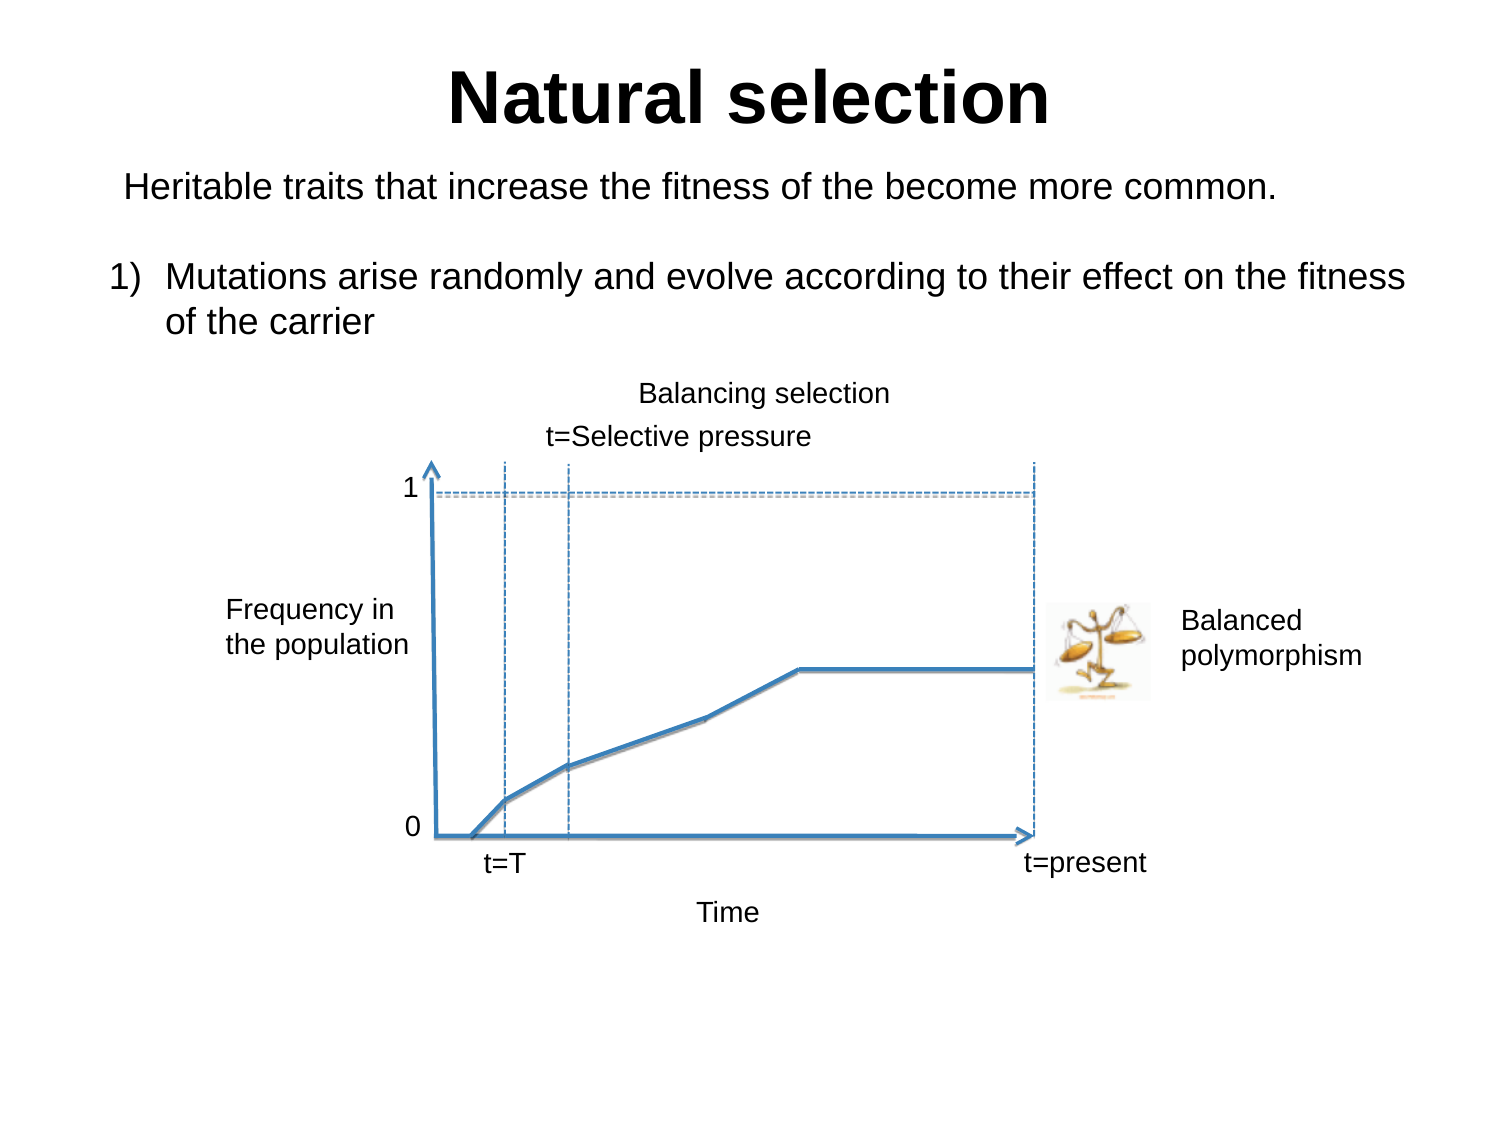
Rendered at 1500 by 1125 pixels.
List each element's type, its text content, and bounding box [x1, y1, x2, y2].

text_box t=Selective pressure [531, 409, 828, 460]
title Natural selection [75, 0, 1425, 146]
text_box 0 [390, 799, 436, 850]
text_box t=T [468, 837, 542, 887]
text_box Time [681, 886, 799, 937]
text_box Balancing selection [623, 366, 906, 417]
picture [1037, 583, 1164, 718]
text_box t=present [1009, 835, 1162, 886]
text_box Balanced polymorphism [1166, 594, 1378, 680]
list Heritable traits that increase the fitness of the become more common. Mutations arise randomly and evolve according to their effect on the fitness of the carrier [75, 146, 1425, 363]
text_box Frequency in the population [210, 583, 432, 669]
text_box 1 [387, 460, 434, 511]
